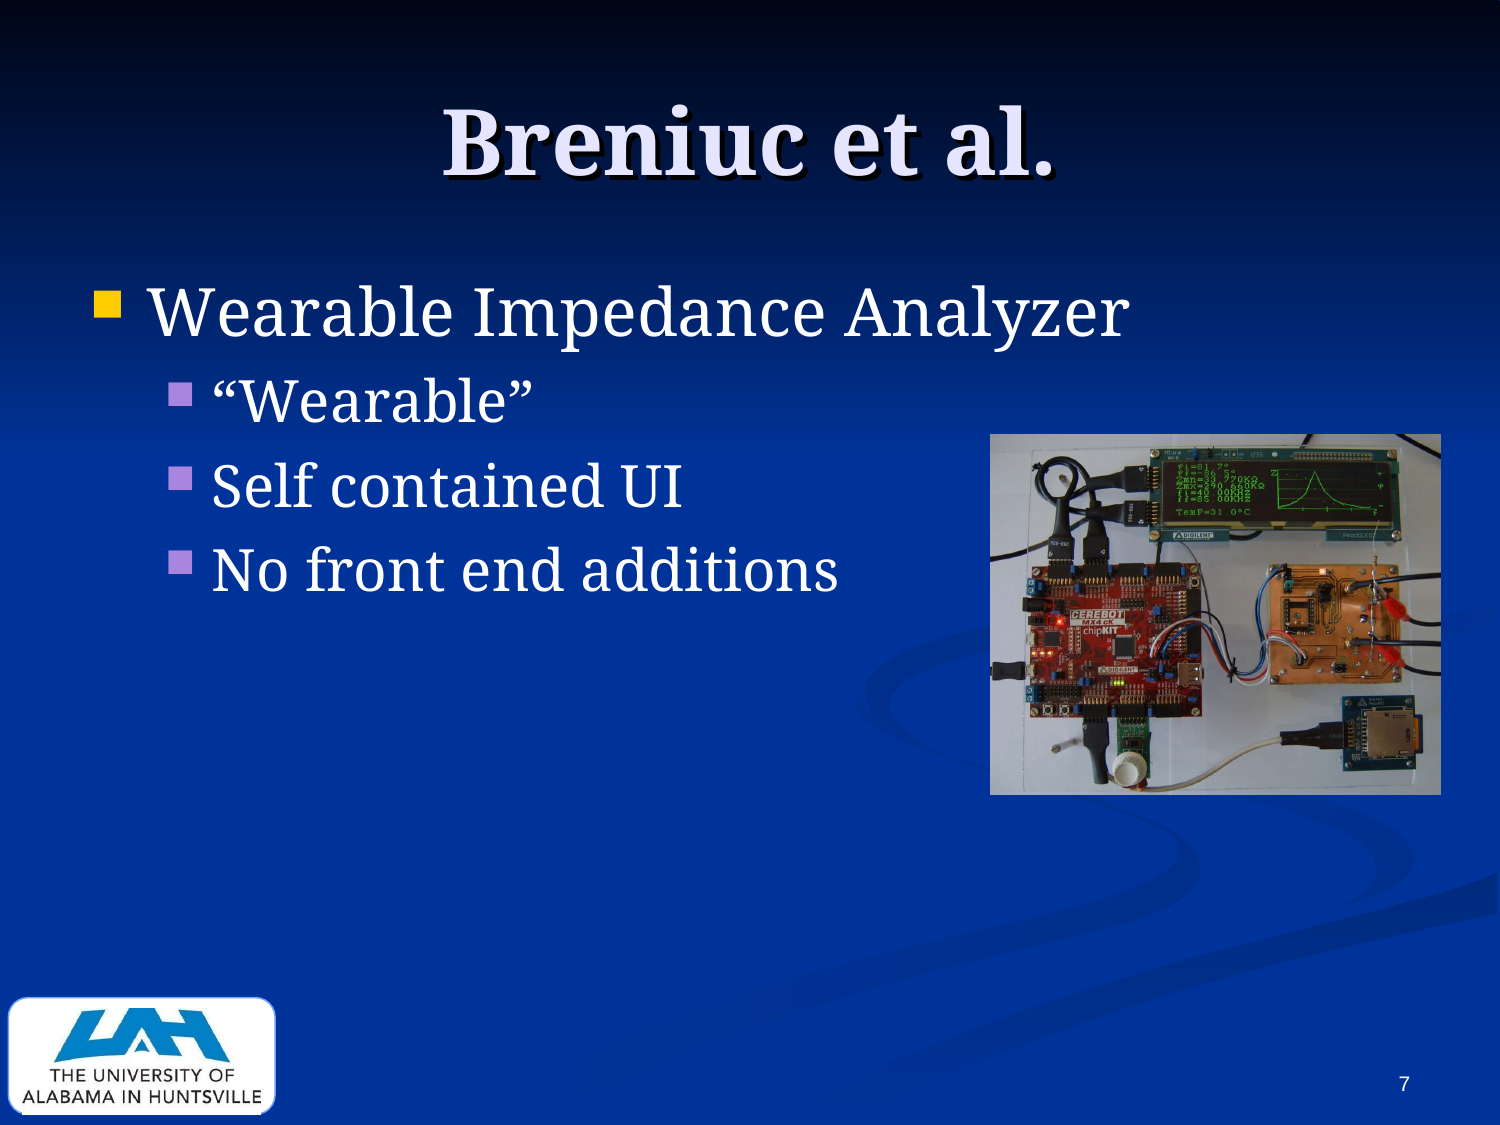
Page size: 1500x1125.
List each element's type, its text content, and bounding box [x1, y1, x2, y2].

picture [990, 434, 1441, 795]
picture [22, 1008, 261, 1115]
text_box <number> [1324, 1062, 1426, 1104]
title Breniuc et al. [75, 45, 1426, 233]
list Wearable Impedance Analyzer “Wearable” Self contained UI No front end additions [75, 262, 1426, 1050]
